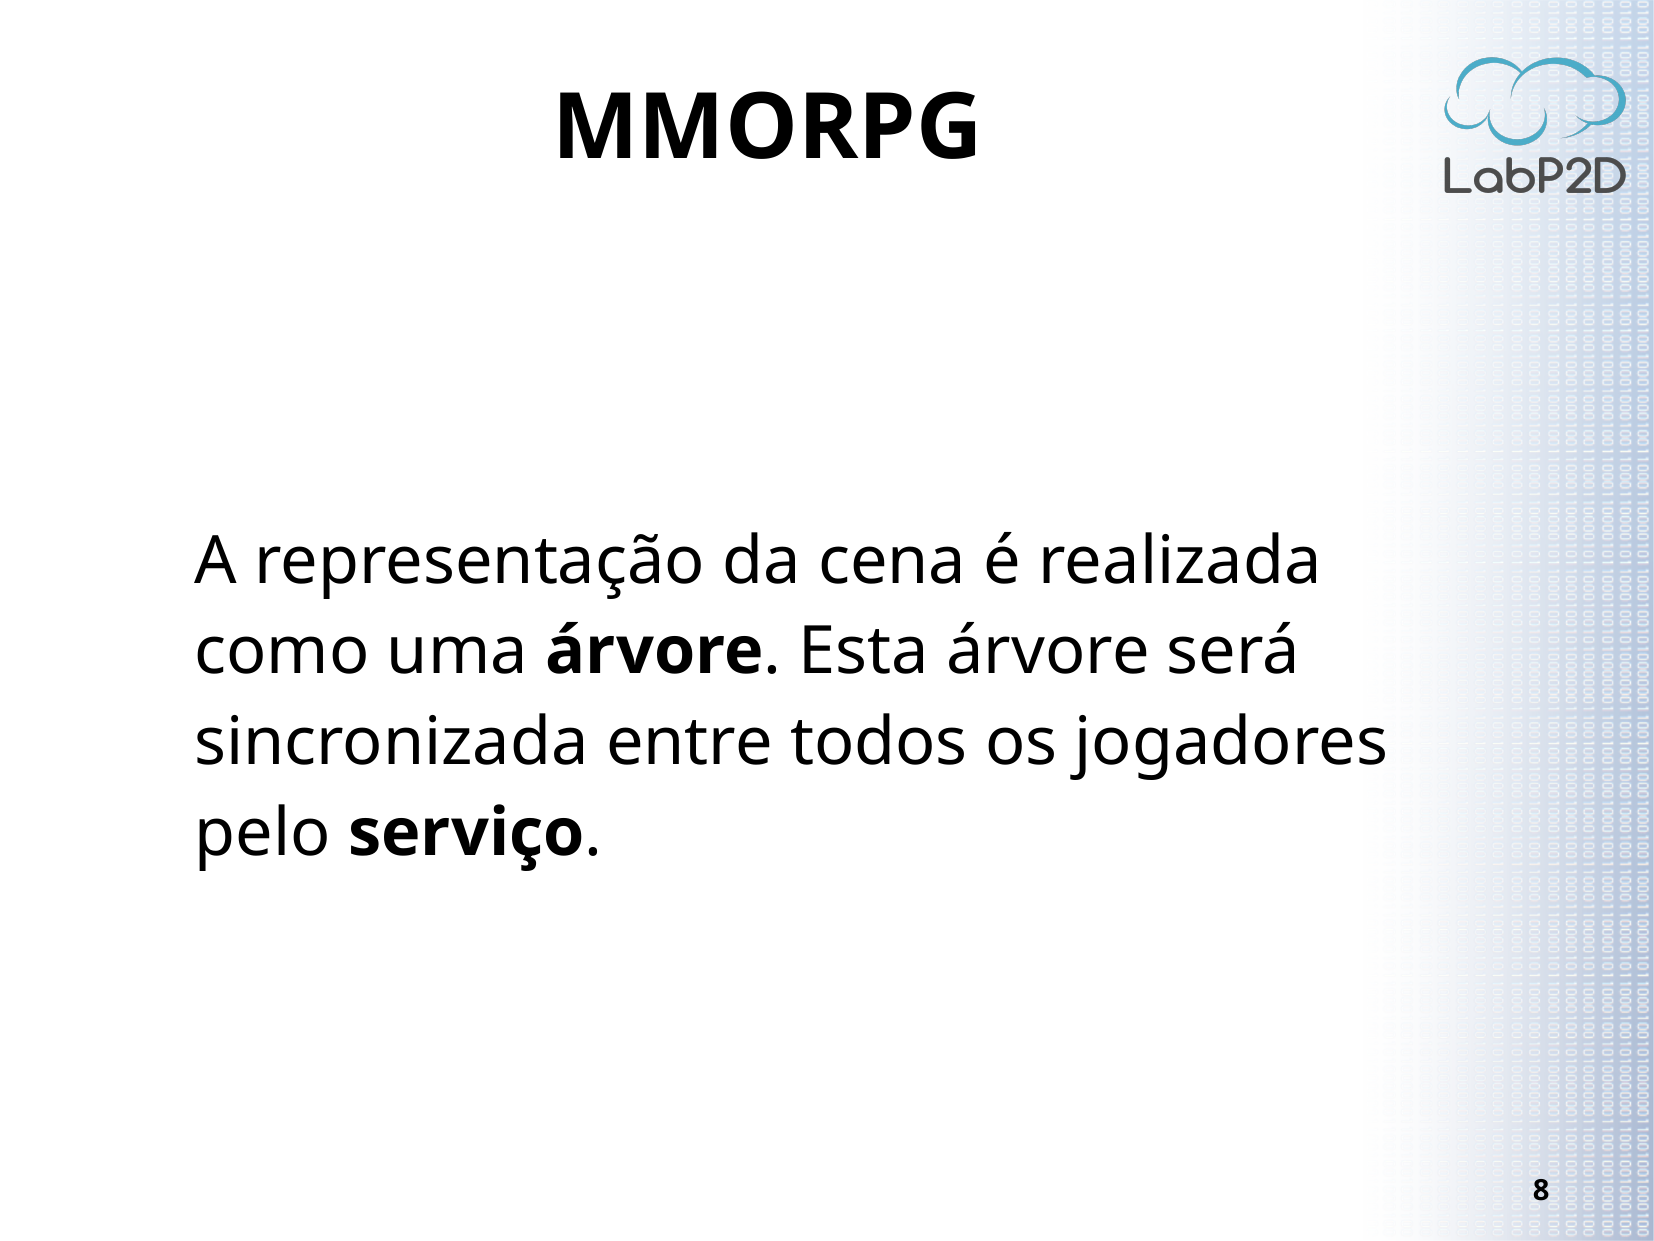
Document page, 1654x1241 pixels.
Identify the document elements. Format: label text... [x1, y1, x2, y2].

list A representação da cena é realizada como uma árvore. Esta árvore será sincronizada entre todos os jogadores pelo serviço. [123, 271, 1406, 1116]
title MMORPG [82, 19, 1453, 227]
picture [1360, 1, 1654, 1240]
